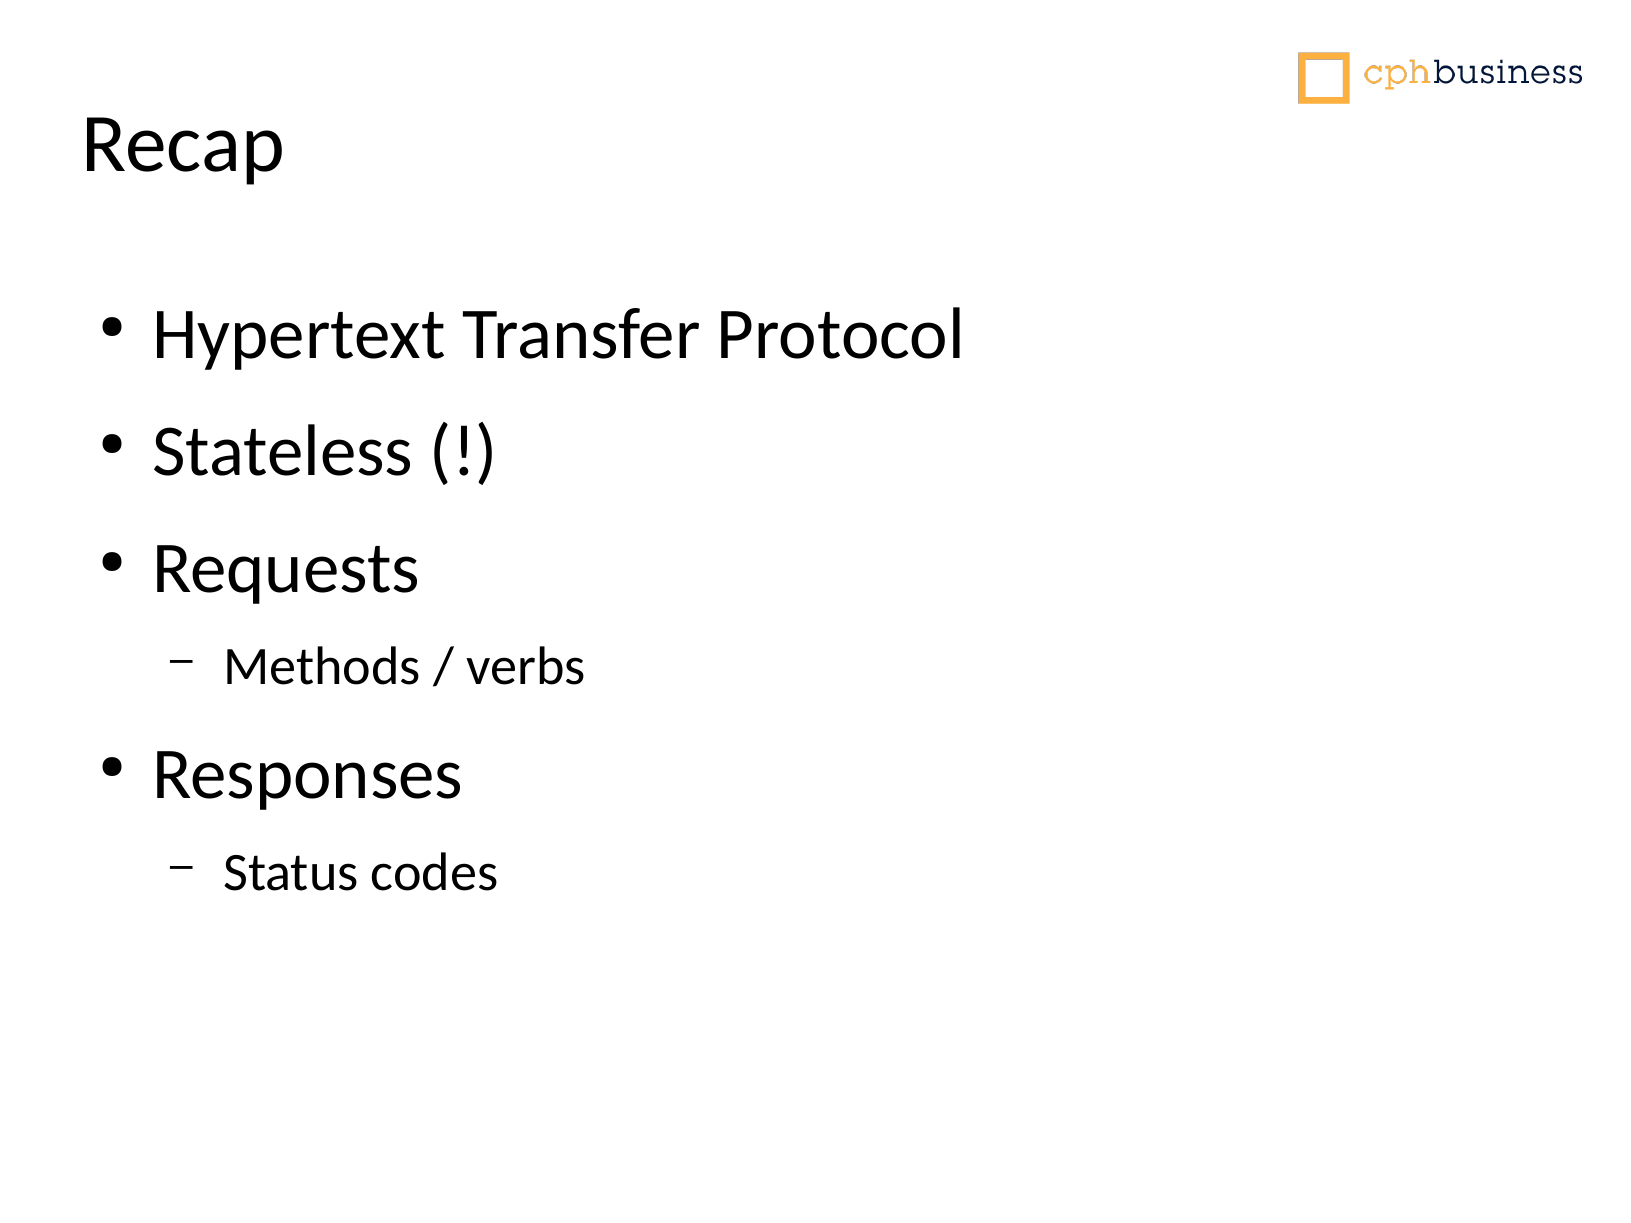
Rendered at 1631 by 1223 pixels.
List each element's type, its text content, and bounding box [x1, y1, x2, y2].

list Hypertext Transfer Protocol Stateless (!) Requests Methods / verbs Responses Status codes [81, 285, 1549, 1092]
picture [1247, 1, 1631, 155]
title Recap [81, 48, 1549, 253]
